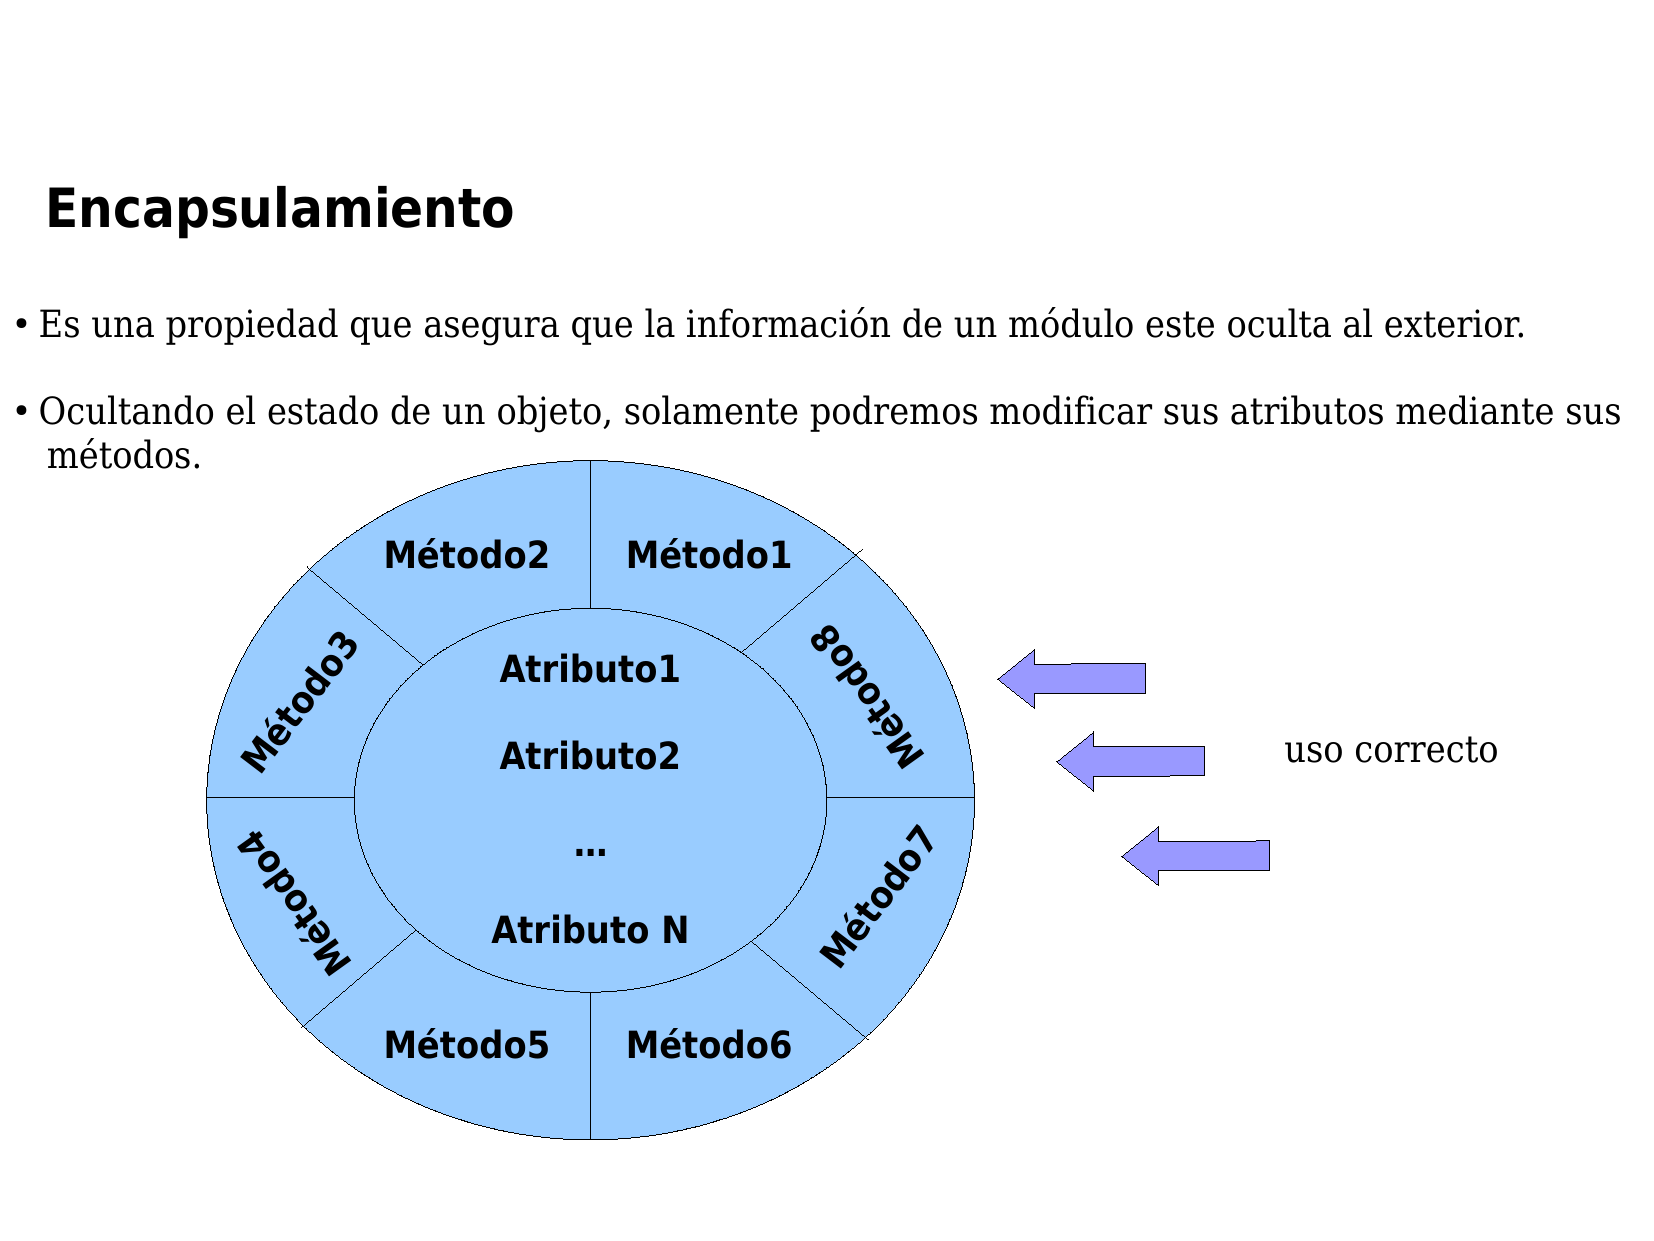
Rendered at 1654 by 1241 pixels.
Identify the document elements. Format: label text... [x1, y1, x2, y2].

text_box Método7 [792, 795, 967, 1000]
text_box uso correcto [1269, 720, 1565, 798]
text_box Método2 [361, 526, 573, 585]
text_box Encapsulamiento [30, 170, 1626, 249]
text_box Método5 [361, 1016, 573, 1075]
text_box [206, 460, 590, 797]
text_box [591, 460, 975, 797]
text_box [997, 649, 1146, 709]
text_box Método3 [213, 600, 388, 804]
text_box [1056, 731, 1205, 792]
text_box [591, 798, 975, 1140]
text_box Método8 [782, 593, 953, 800]
text_box [206, 798, 590, 1140]
text_box Método6 [603, 1016, 815, 1075]
text_box [1121, 826, 1270, 886]
text_box Atributo1 Atributo2 … Atributo N [354, 608, 827, 993]
text_box Es una propiedad que asegura que la información de un módulo este oculta al exterior. Ocultando el estado de un objeto, solamente podremos modificar sus atributos mediante sus métodos. [0, 295, 1654, 485]
text_box Método1 [603, 526, 815, 585]
text_box Método4 [209, 800, 381, 1007]
